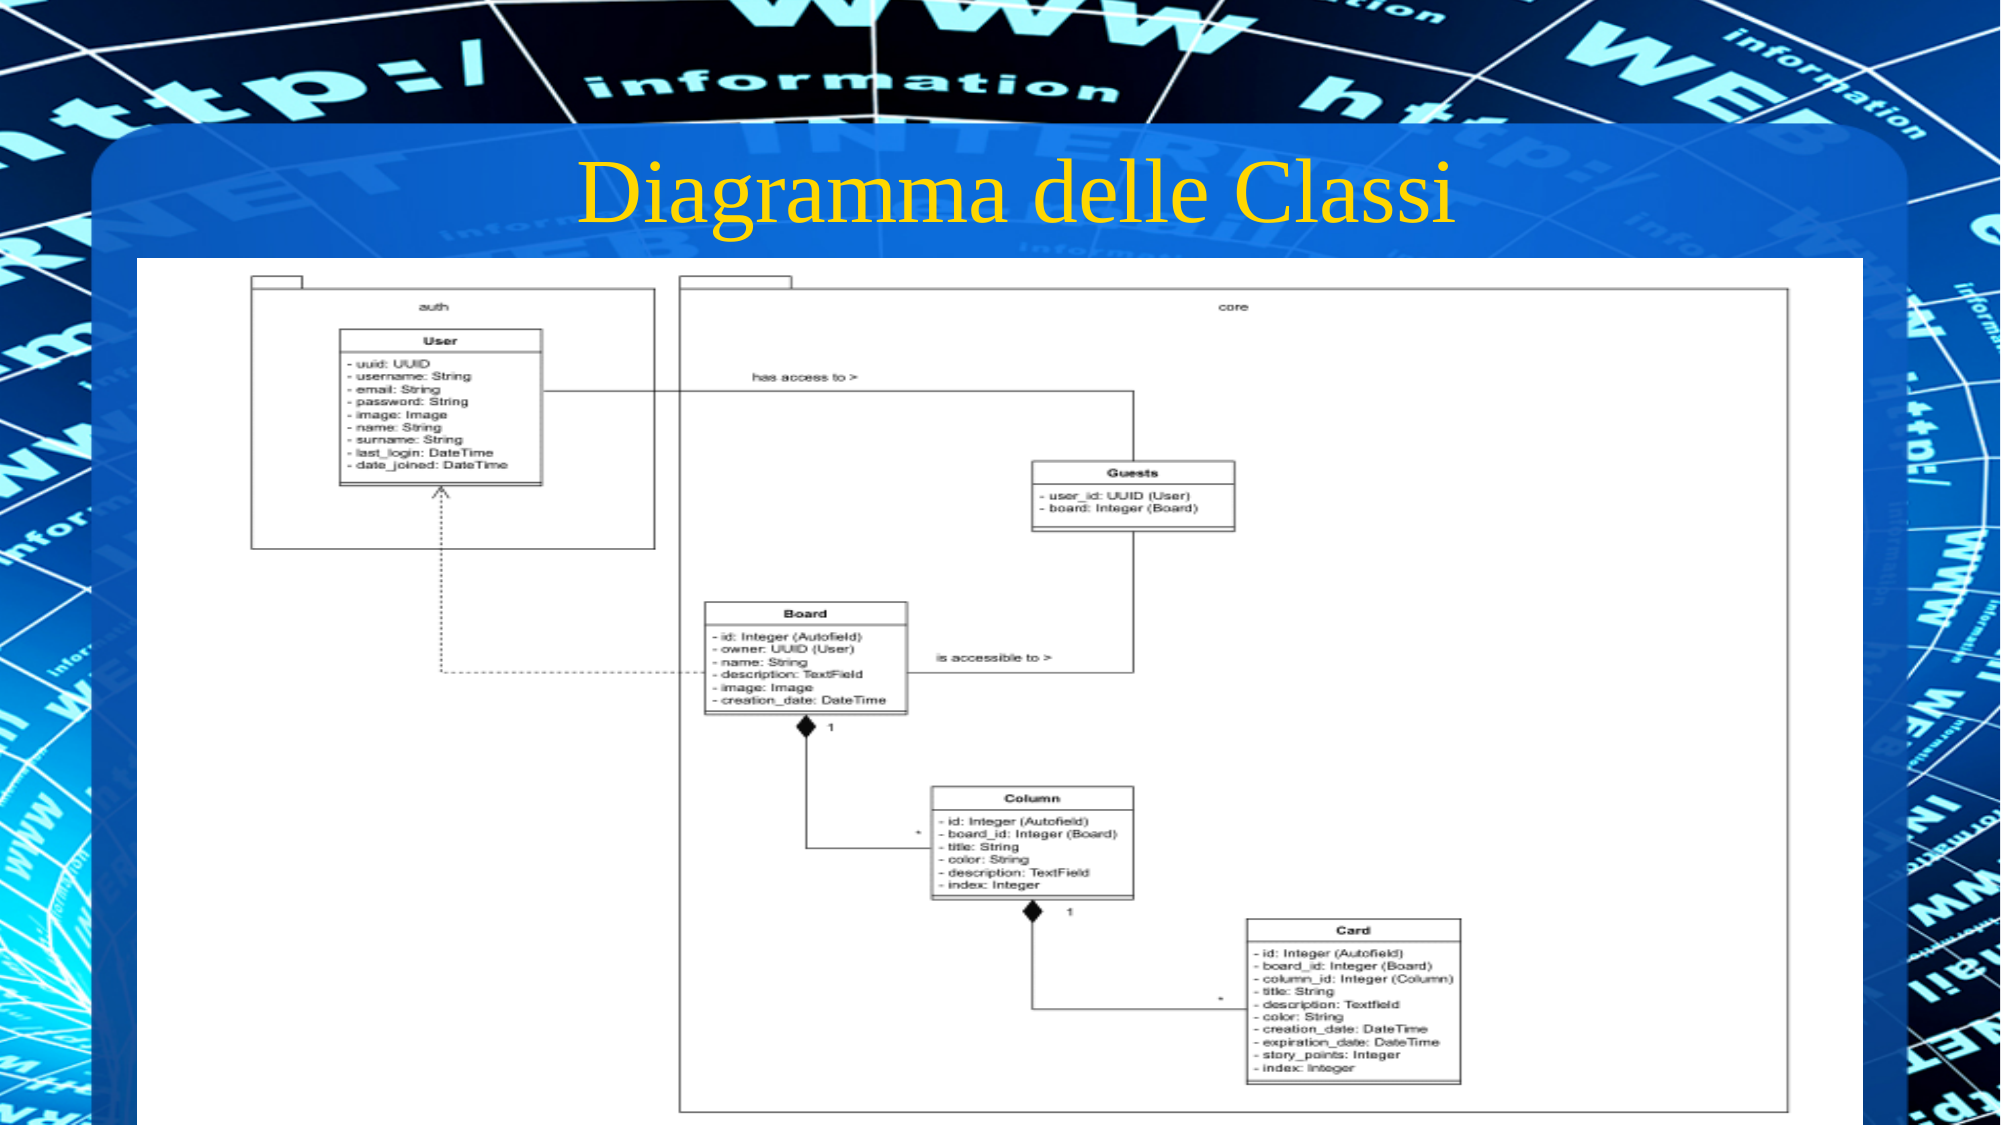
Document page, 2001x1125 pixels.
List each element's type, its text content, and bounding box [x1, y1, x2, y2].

picture [137, 258, 1863, 1125]
title Diagramma delle Classi [155, 83, 1881, 302]
